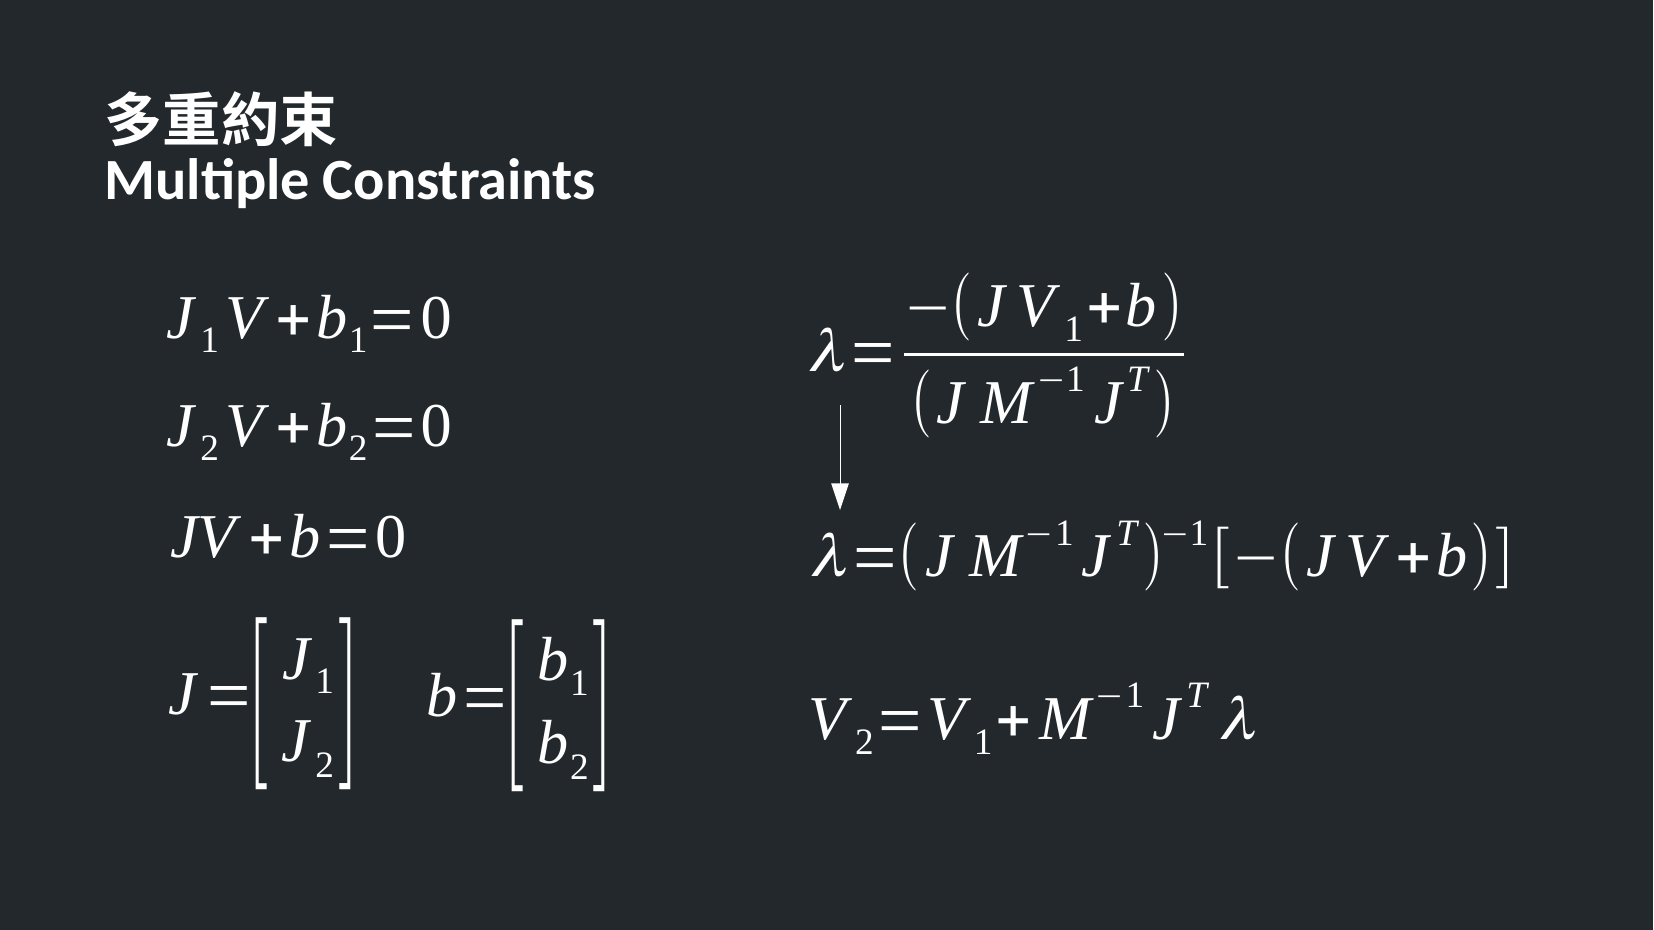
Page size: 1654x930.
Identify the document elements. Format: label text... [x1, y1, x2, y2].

chart [158, 390, 459, 469]
text_box 多重約束 Multiple Constraints [90, 90, 916, 239]
chart [158, 281, 458, 360]
chart [802, 512, 1518, 595]
chart [800, 269, 1193, 441]
chart [162, 501, 413, 571]
chart [420, 616, 623, 796]
chart [802, 675, 1265, 762]
chart [160, 615, 368, 794]
